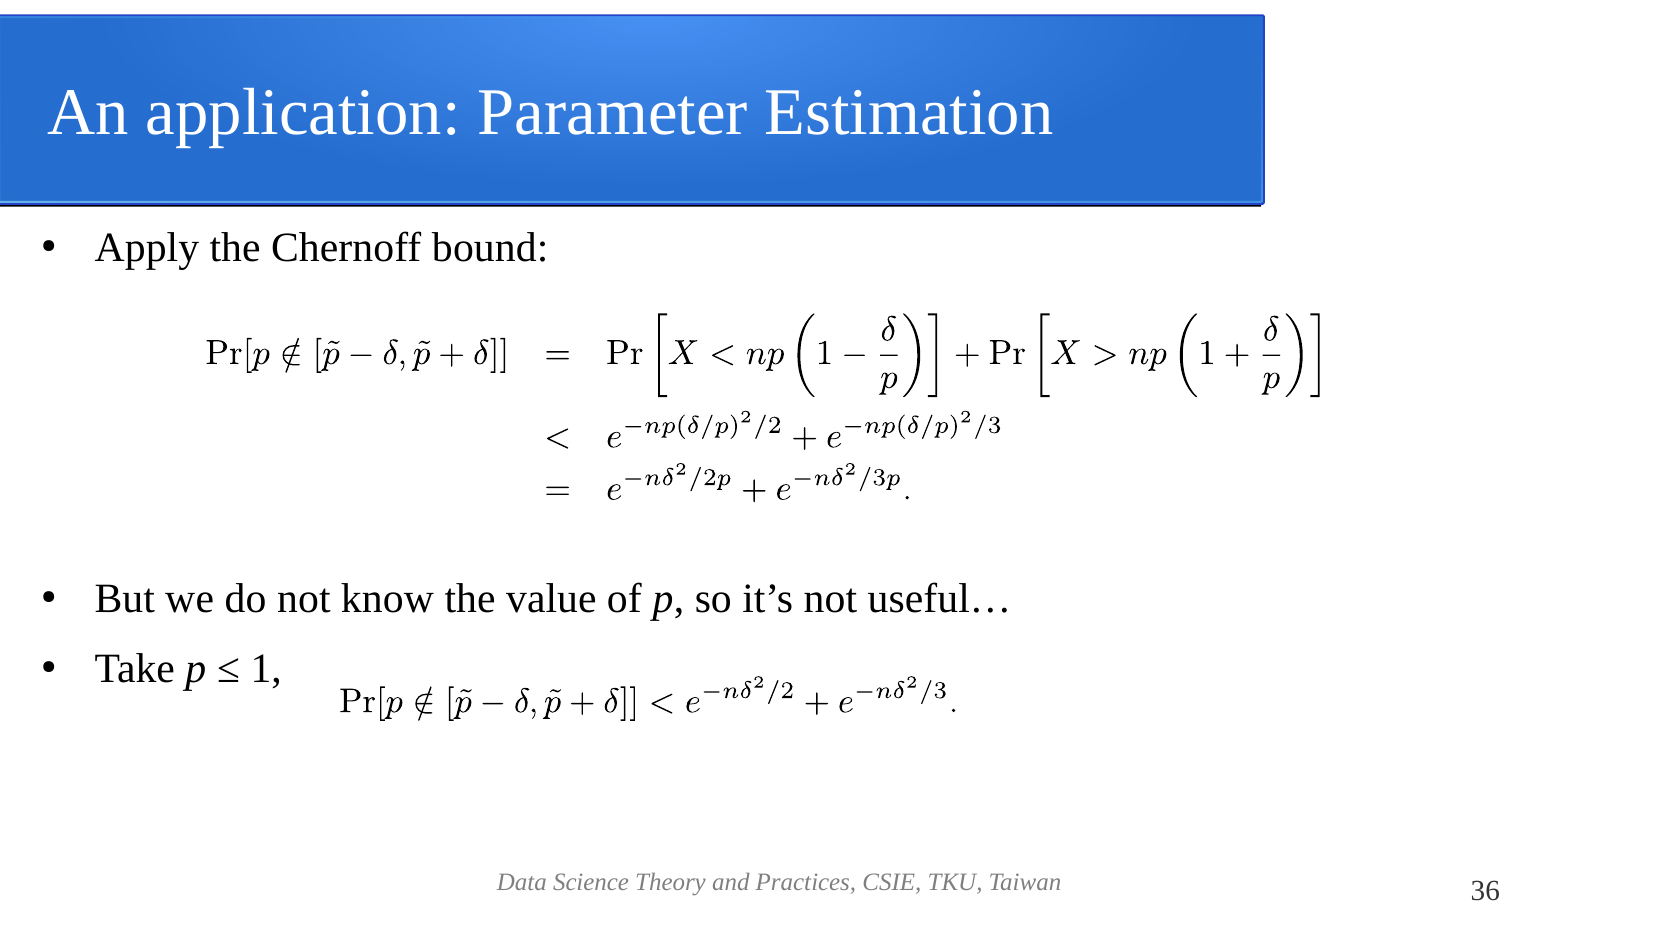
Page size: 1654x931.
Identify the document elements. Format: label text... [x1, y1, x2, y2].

picture [337, 674, 957, 723]
picture [205, 313, 1320, 503]
list Apply the Chernoff bound: But we do not know the value of p, so it’s not useful… Take p ≤ 1, [23, 224, 1512, 851]
title An application: Parameter Estimation [47, 35, 1199, 189]
